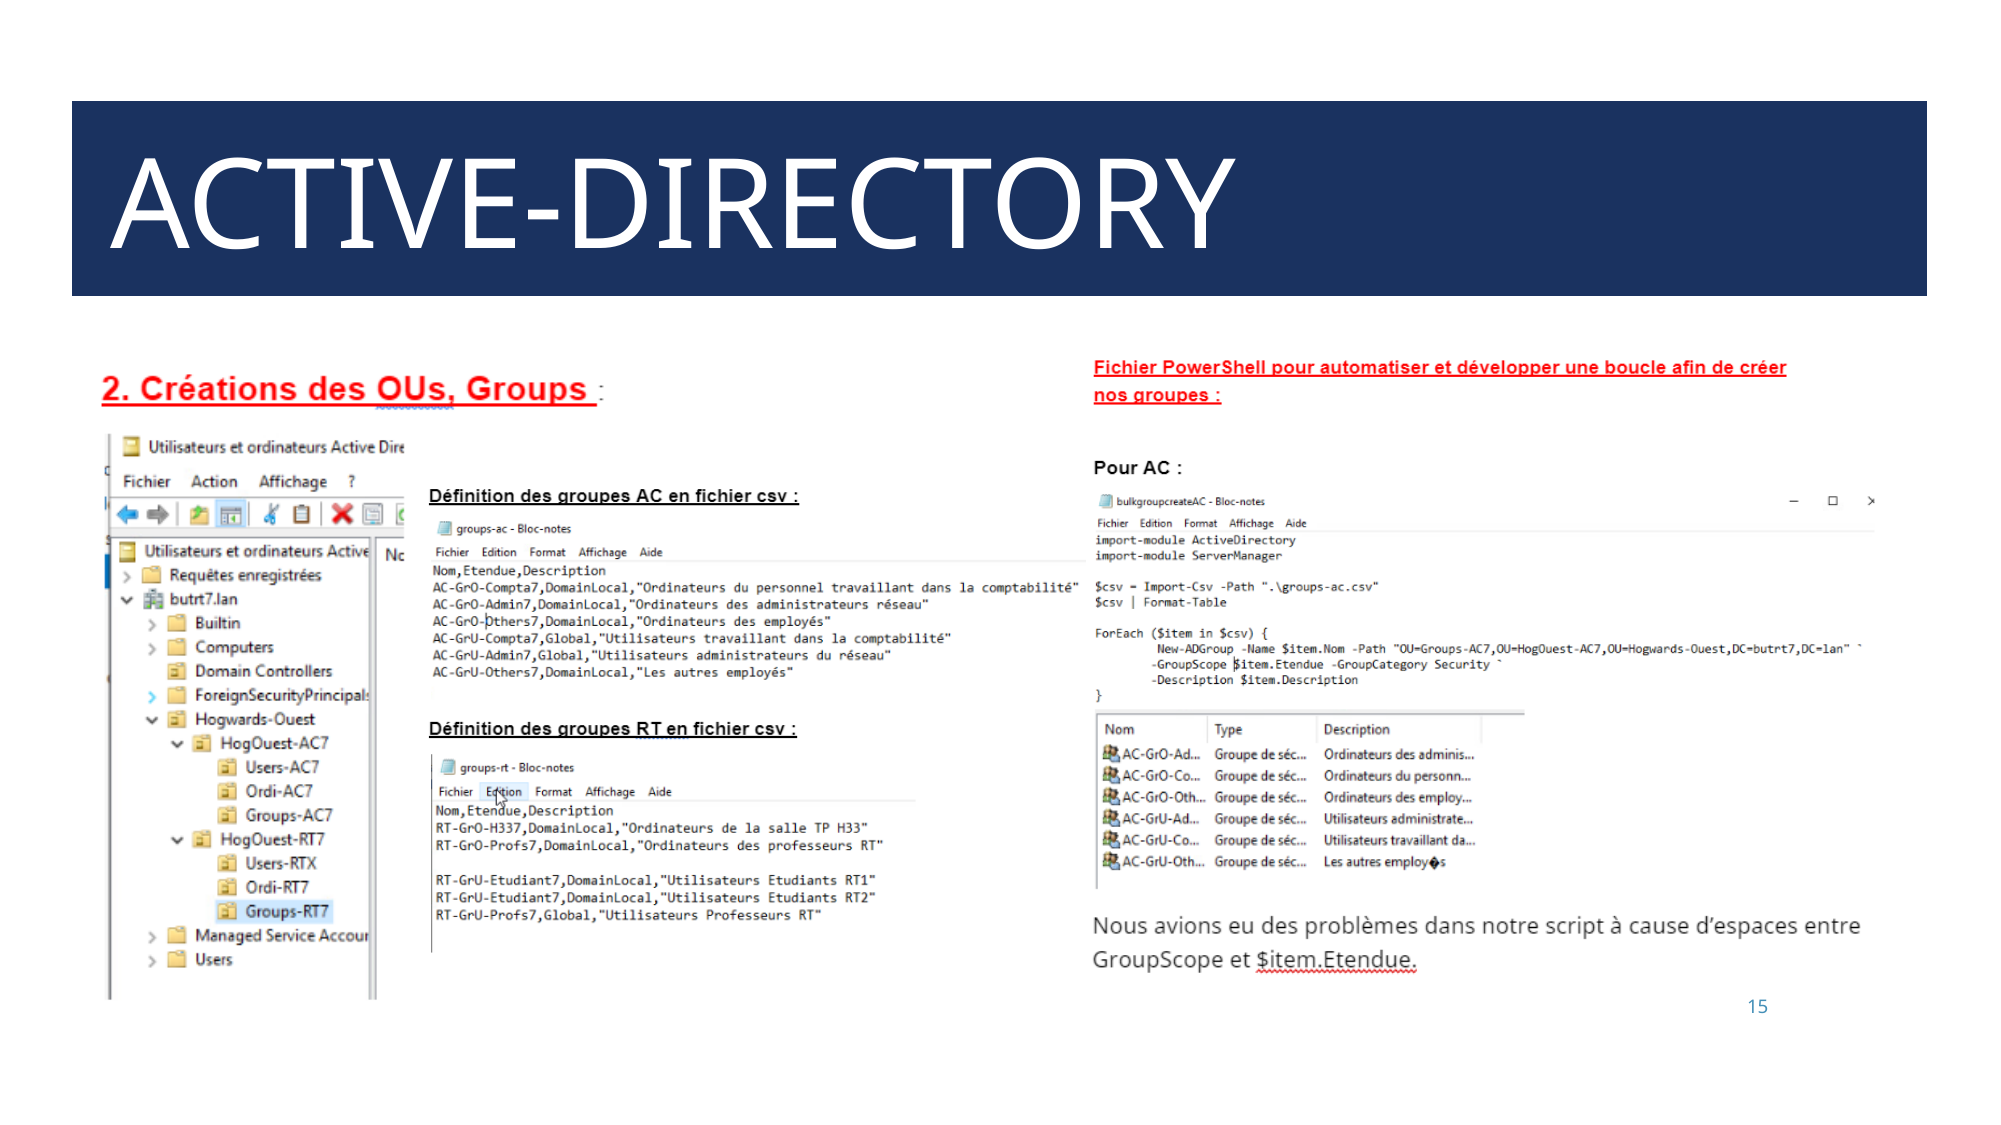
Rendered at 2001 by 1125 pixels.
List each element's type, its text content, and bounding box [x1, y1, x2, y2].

picture [81, 356, 1890, 1037]
slide_number 15 [1732, 977, 1905, 1037]
title ACTIVE-DIRECTORY [95, 115, 1905, 282]
